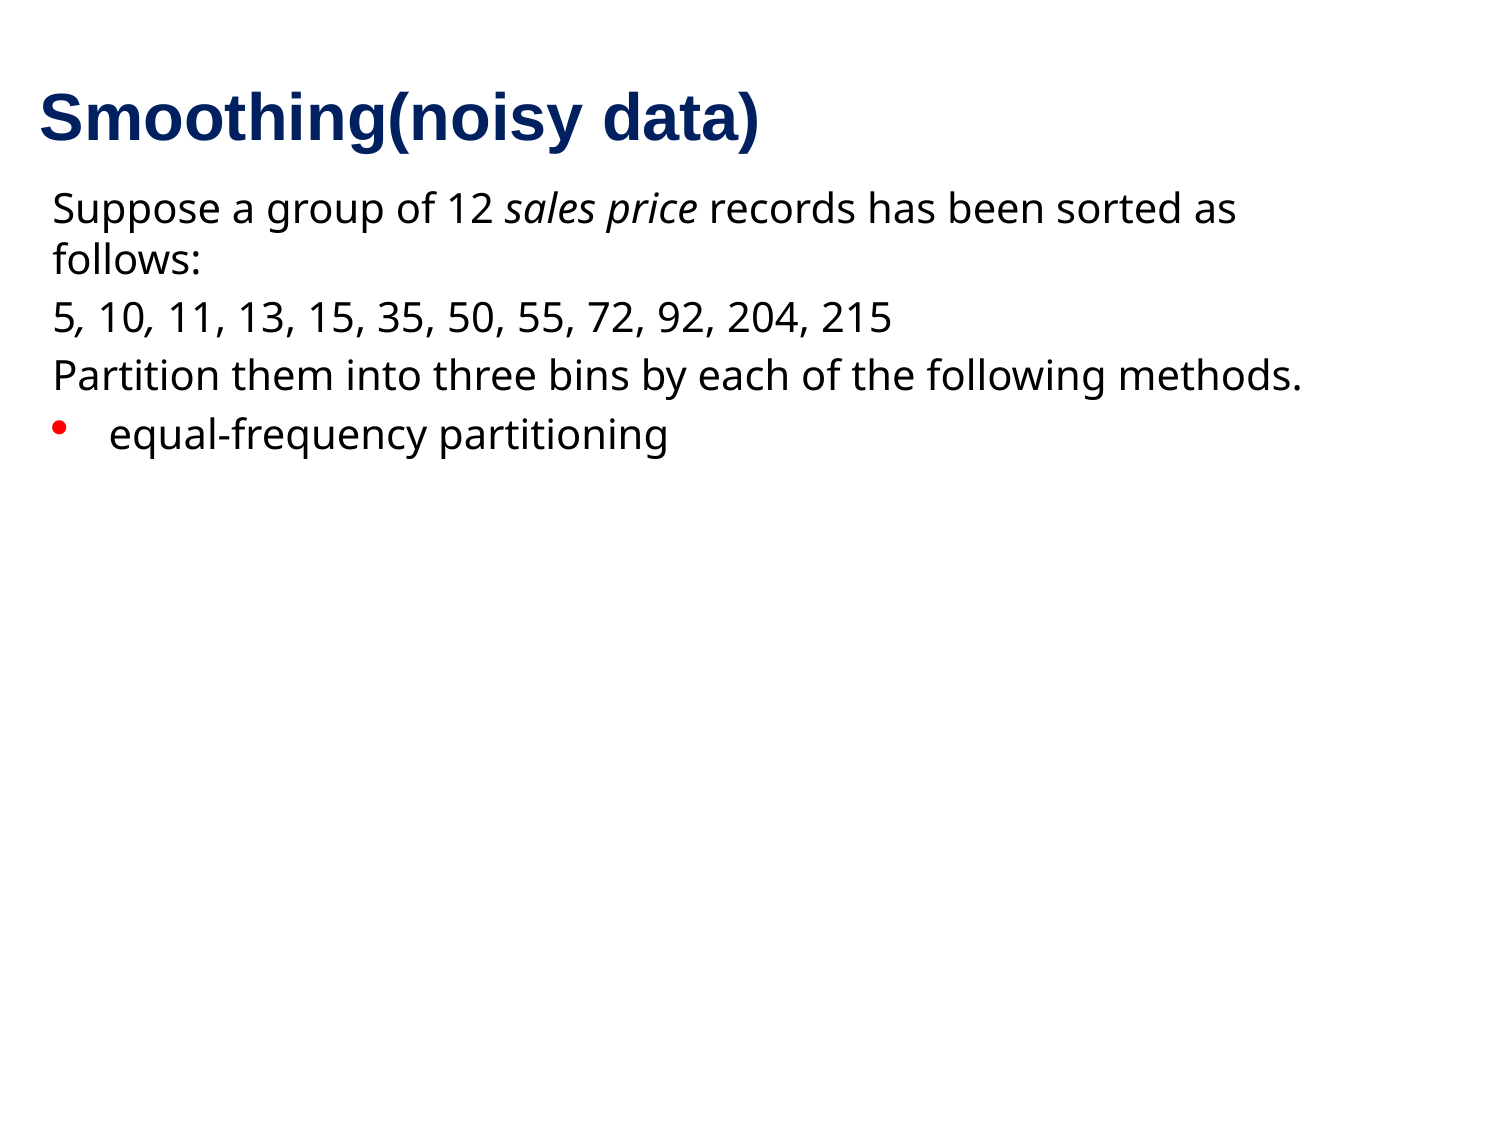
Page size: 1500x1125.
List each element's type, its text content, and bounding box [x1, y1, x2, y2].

list Suppose a group of 12 sales price records has been sorted as follows: 5, 10, 11, 13, 15, 35, 50, 55, 72, 92, 204, 215 Partition them into three bins by each of the following methods. equal-frequency partitioning [37, 174, 1379, 1087]
title Smoothing(noisy data) [24, 24, 1275, 162]
